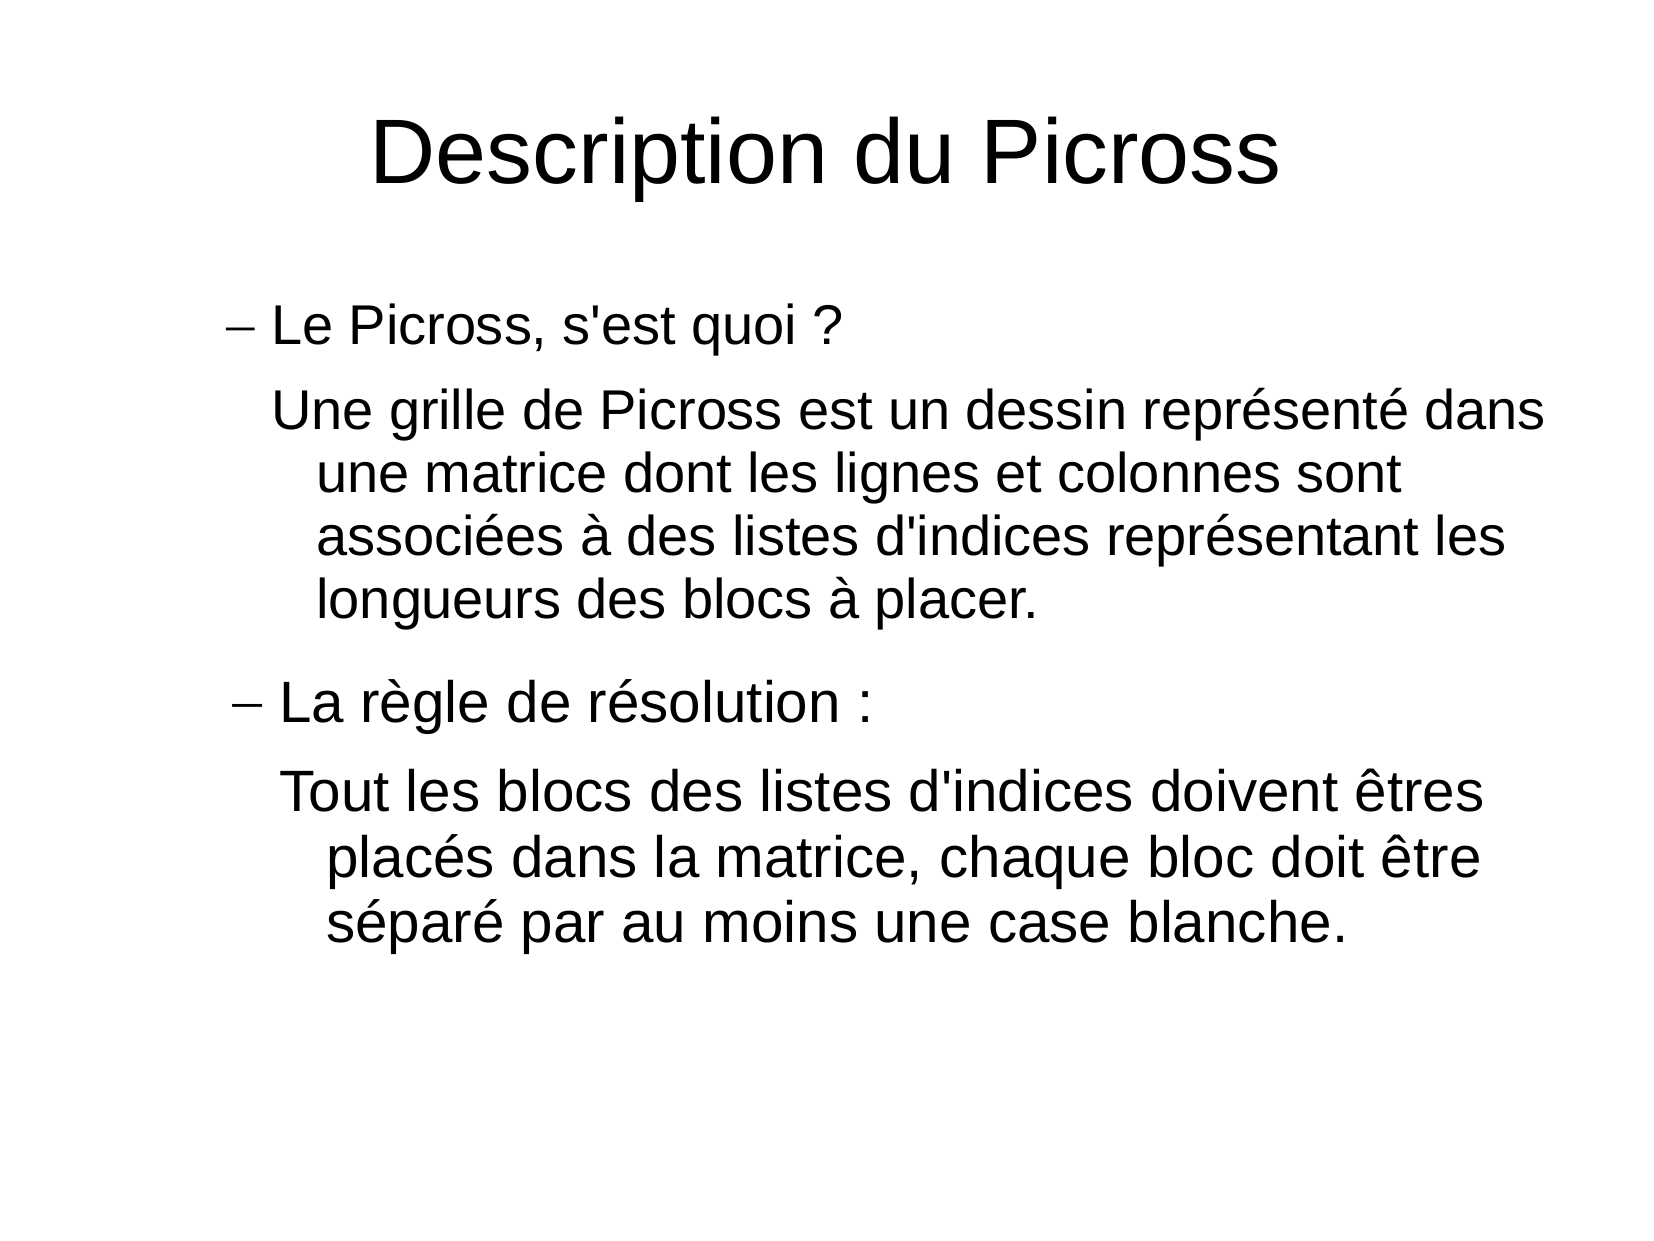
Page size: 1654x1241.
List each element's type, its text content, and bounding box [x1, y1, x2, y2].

list Le Picross, s'est quoi ? Une grille de Picross est un dessin représenté dans une matrice dont les lignes et colonnes sont associées à des listes d'indices représentant les longueurs des blocs à placer. [82, 290, 1571, 634]
title Description du Picross [82, 49, 1571, 257]
list La règle de résolution : Tout les blocs des listes d'indices doivent êtres placés dans la matrice, chaque bloc doit être séparé par au moins une case blanche. [82, 665, 1571, 1009]
